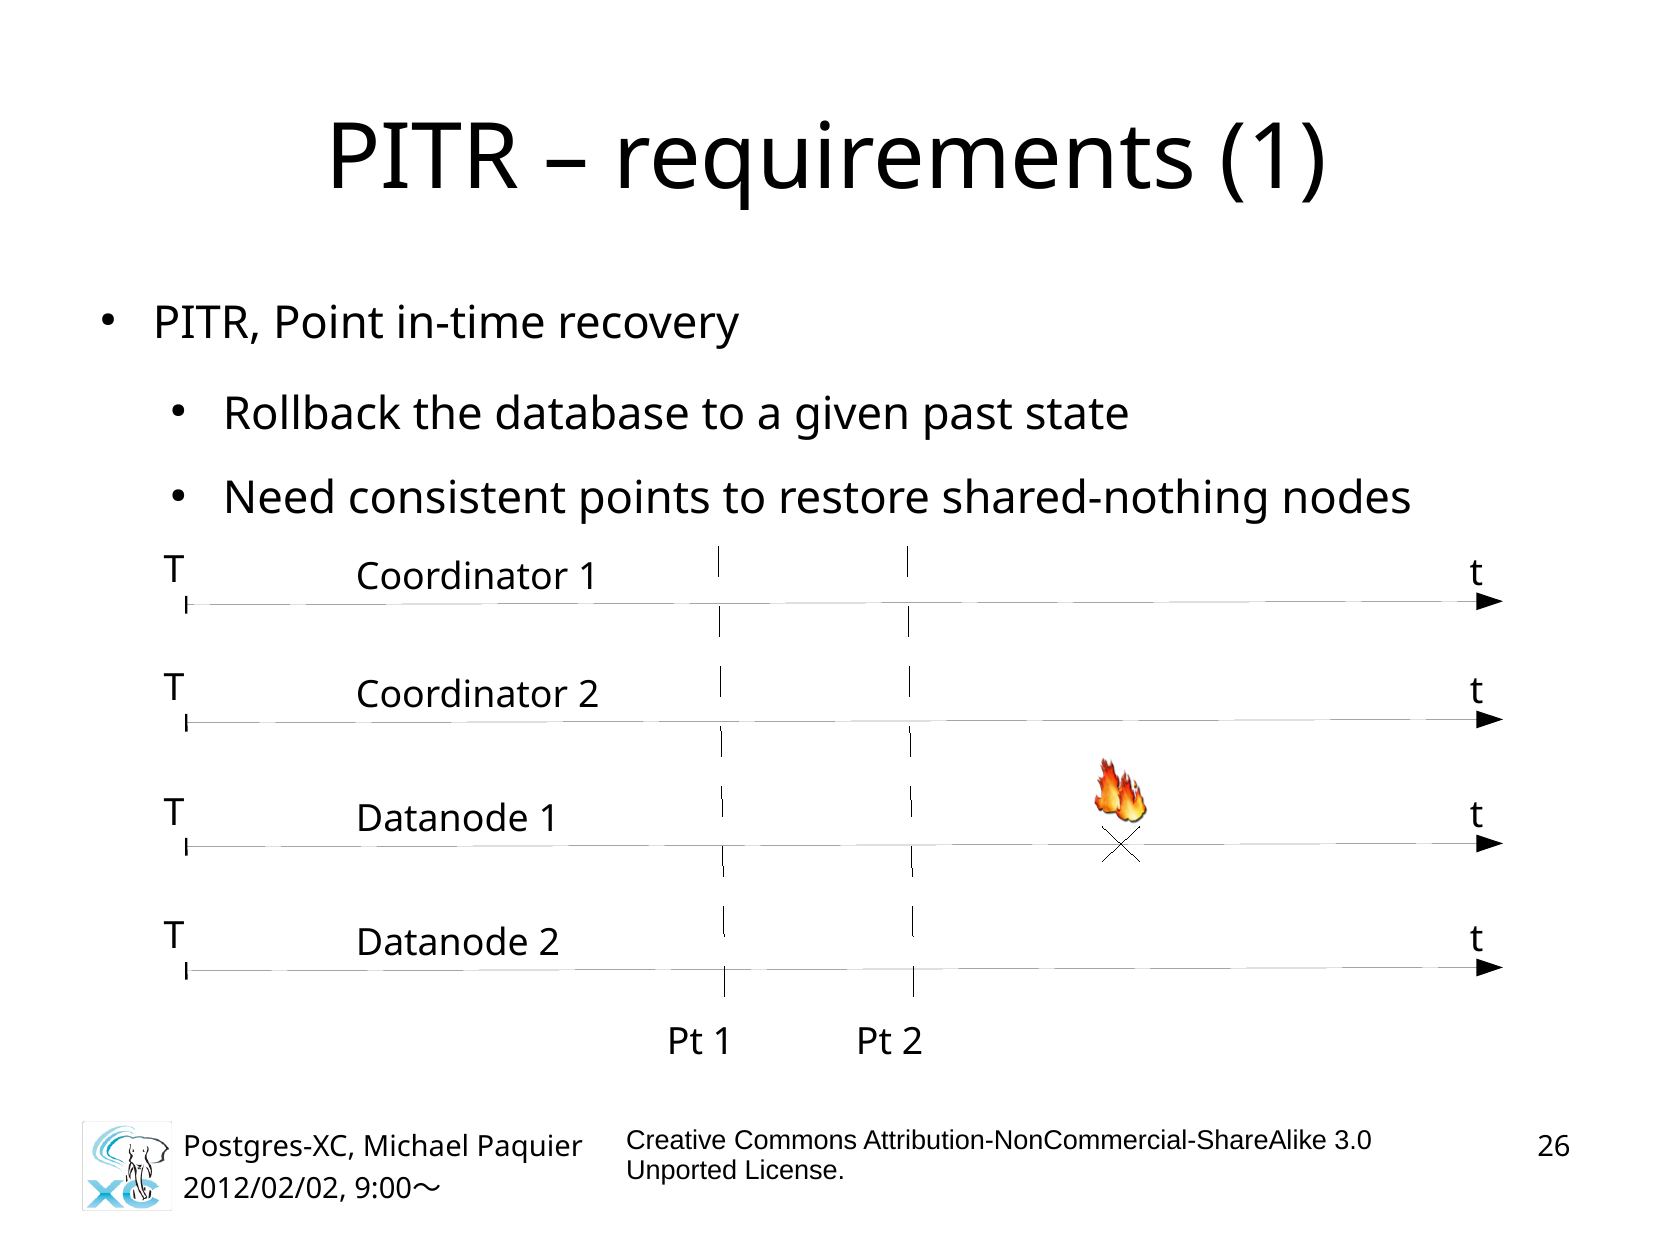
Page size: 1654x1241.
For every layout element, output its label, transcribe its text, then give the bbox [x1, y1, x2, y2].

list PITR, Point in-time recovery Rollback the database to a given past state Need consistent points to restore shared-nothing nodes [82, 290, 1571, 529]
text_box Datanode 1 [341, 784, 589, 845]
text_box Coordinator 1 [341, 541, 629, 603]
picture [82, 1121, 172, 1211]
text_box Pt 2 [841, 1007, 988, 1077]
picture [1088, 758, 1155, 827]
text_box Coordinator 2 [341, 660, 630, 721]
text_box Pt 1 [652, 1007, 799, 1077]
text_box t [1454, 538, 1500, 599]
text_box T [148, 777, 202, 838]
text_box T [148, 653, 202, 714]
text_box Datanode 2 [341, 908, 589, 969]
text_box t [1454, 780, 1500, 841]
text_box t [1454, 904, 1500, 965]
text_box T [148, 901, 202, 962]
title PITR – requirements (1) [82, 49, 1571, 257]
text_box T [148, 535, 202, 596]
text_box t [1454, 656, 1500, 717]
